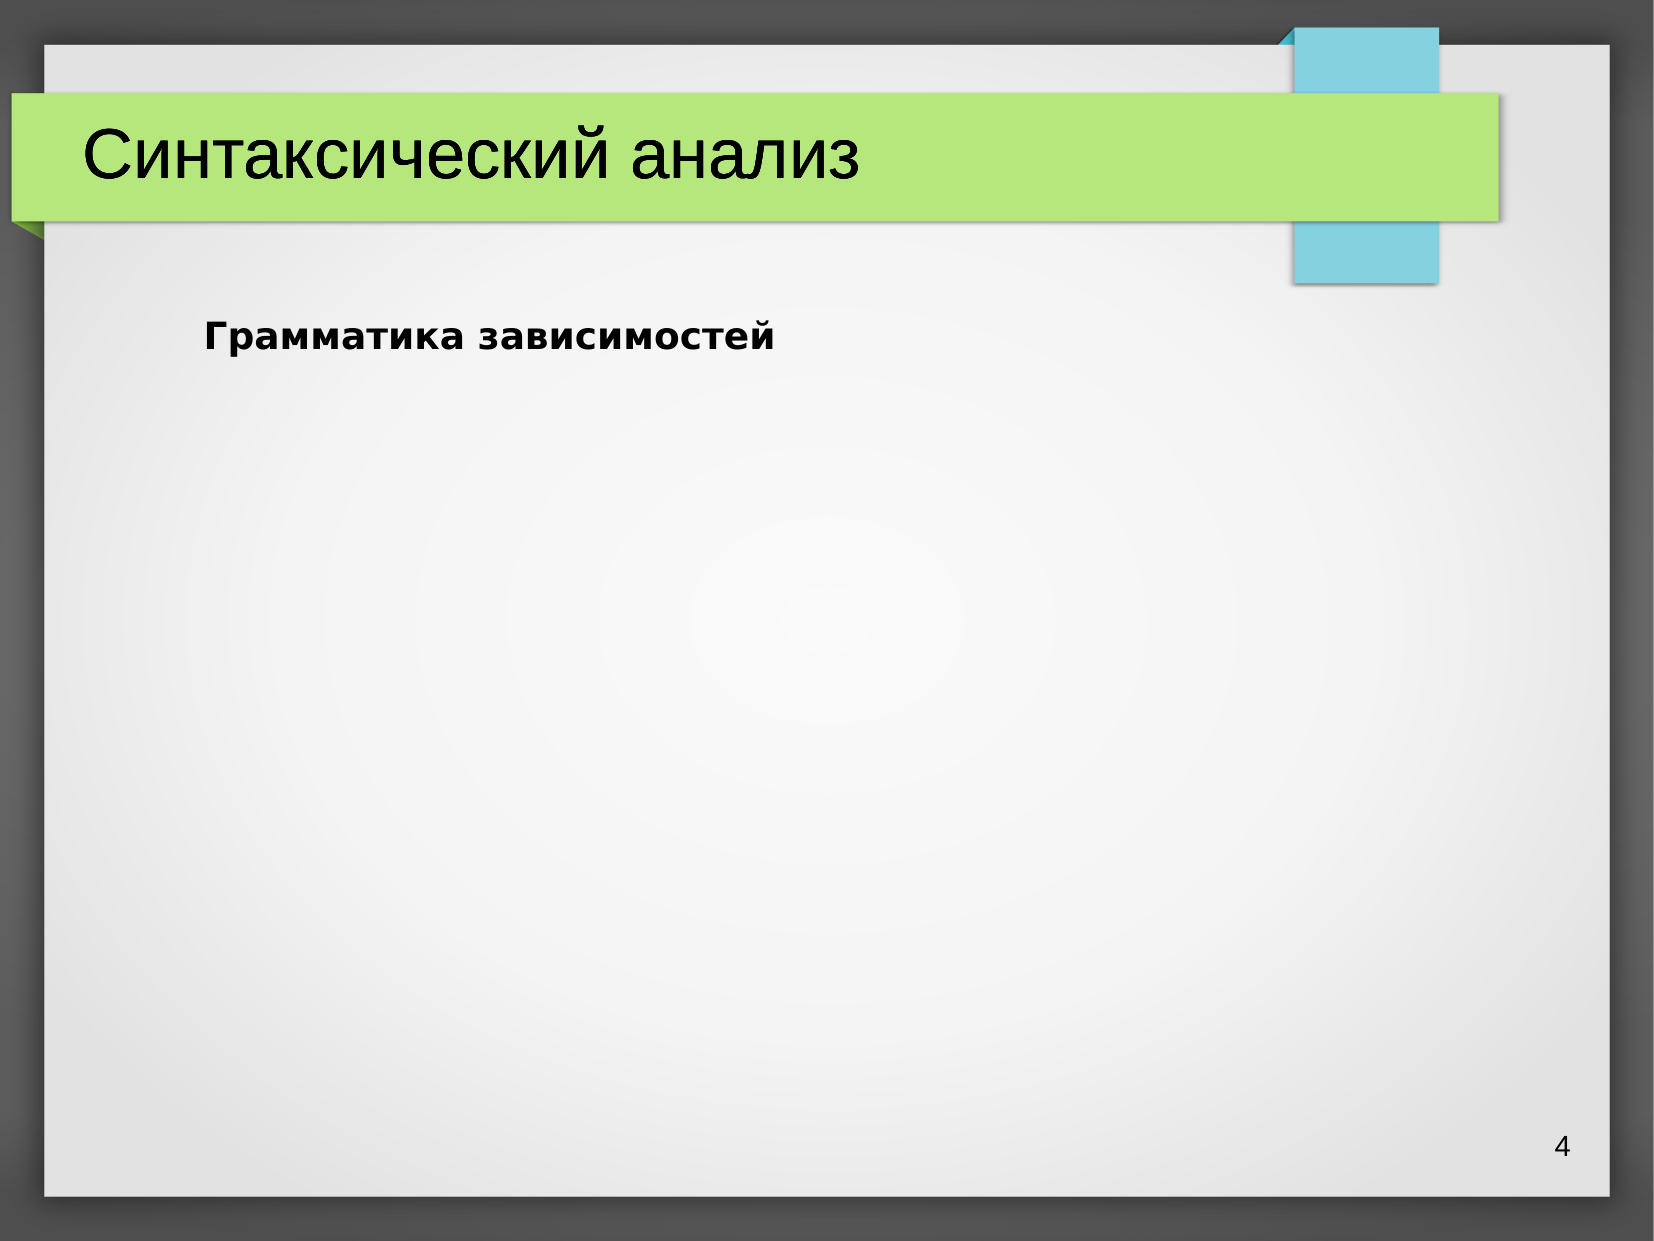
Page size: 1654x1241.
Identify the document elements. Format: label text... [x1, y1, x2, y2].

title Синтаксический анализ [82, 114, 993, 194]
text_box Грамматика зависимостей [188, 307, 1382, 579]
picture [0, 0, 1654, 1241]
